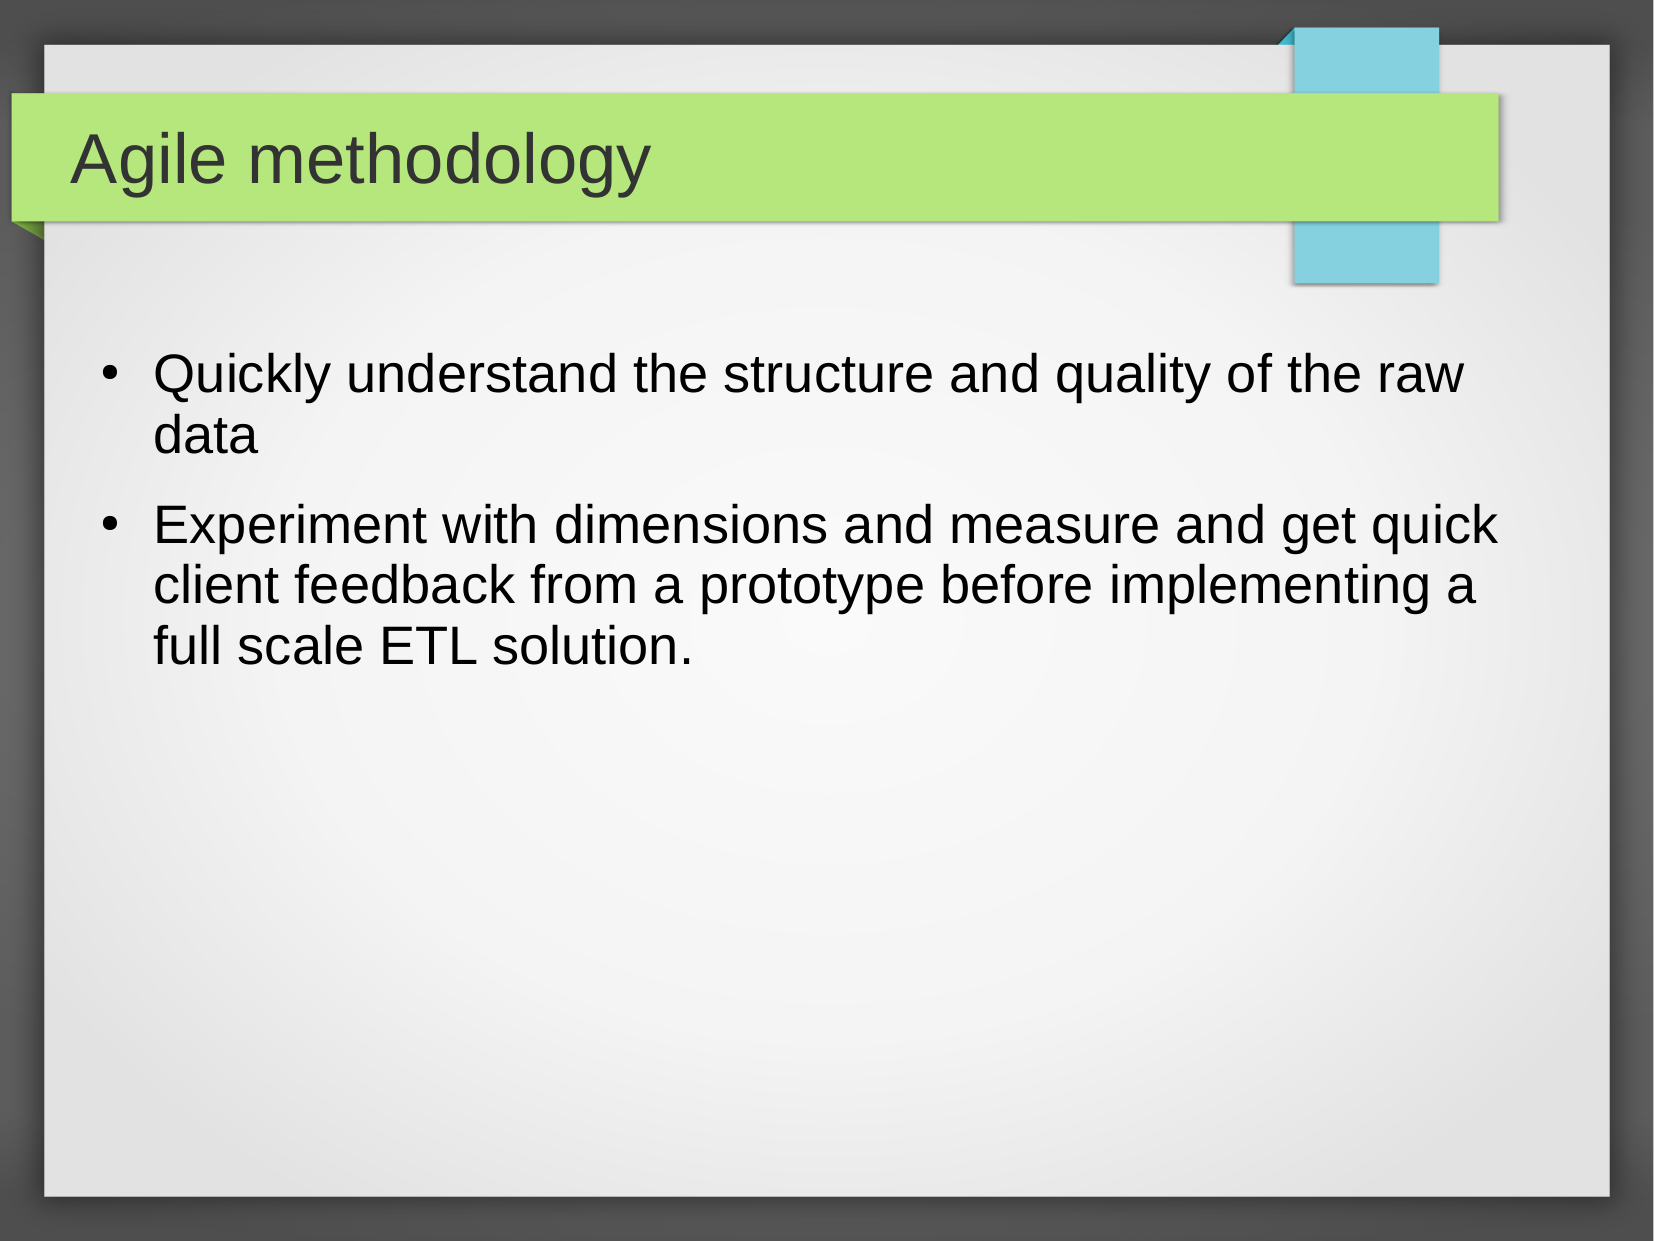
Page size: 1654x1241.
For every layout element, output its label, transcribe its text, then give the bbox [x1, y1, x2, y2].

title Agile methodology [70, 106, 1229, 213]
picture [0, 0, 1654, 1241]
list Quickly understand the structure and quality of the raw data Experiment with dimensions and measure and get quick client feedback from a prototype before implementing a full scale ETL solution. [82, 343, 1538, 1063]
